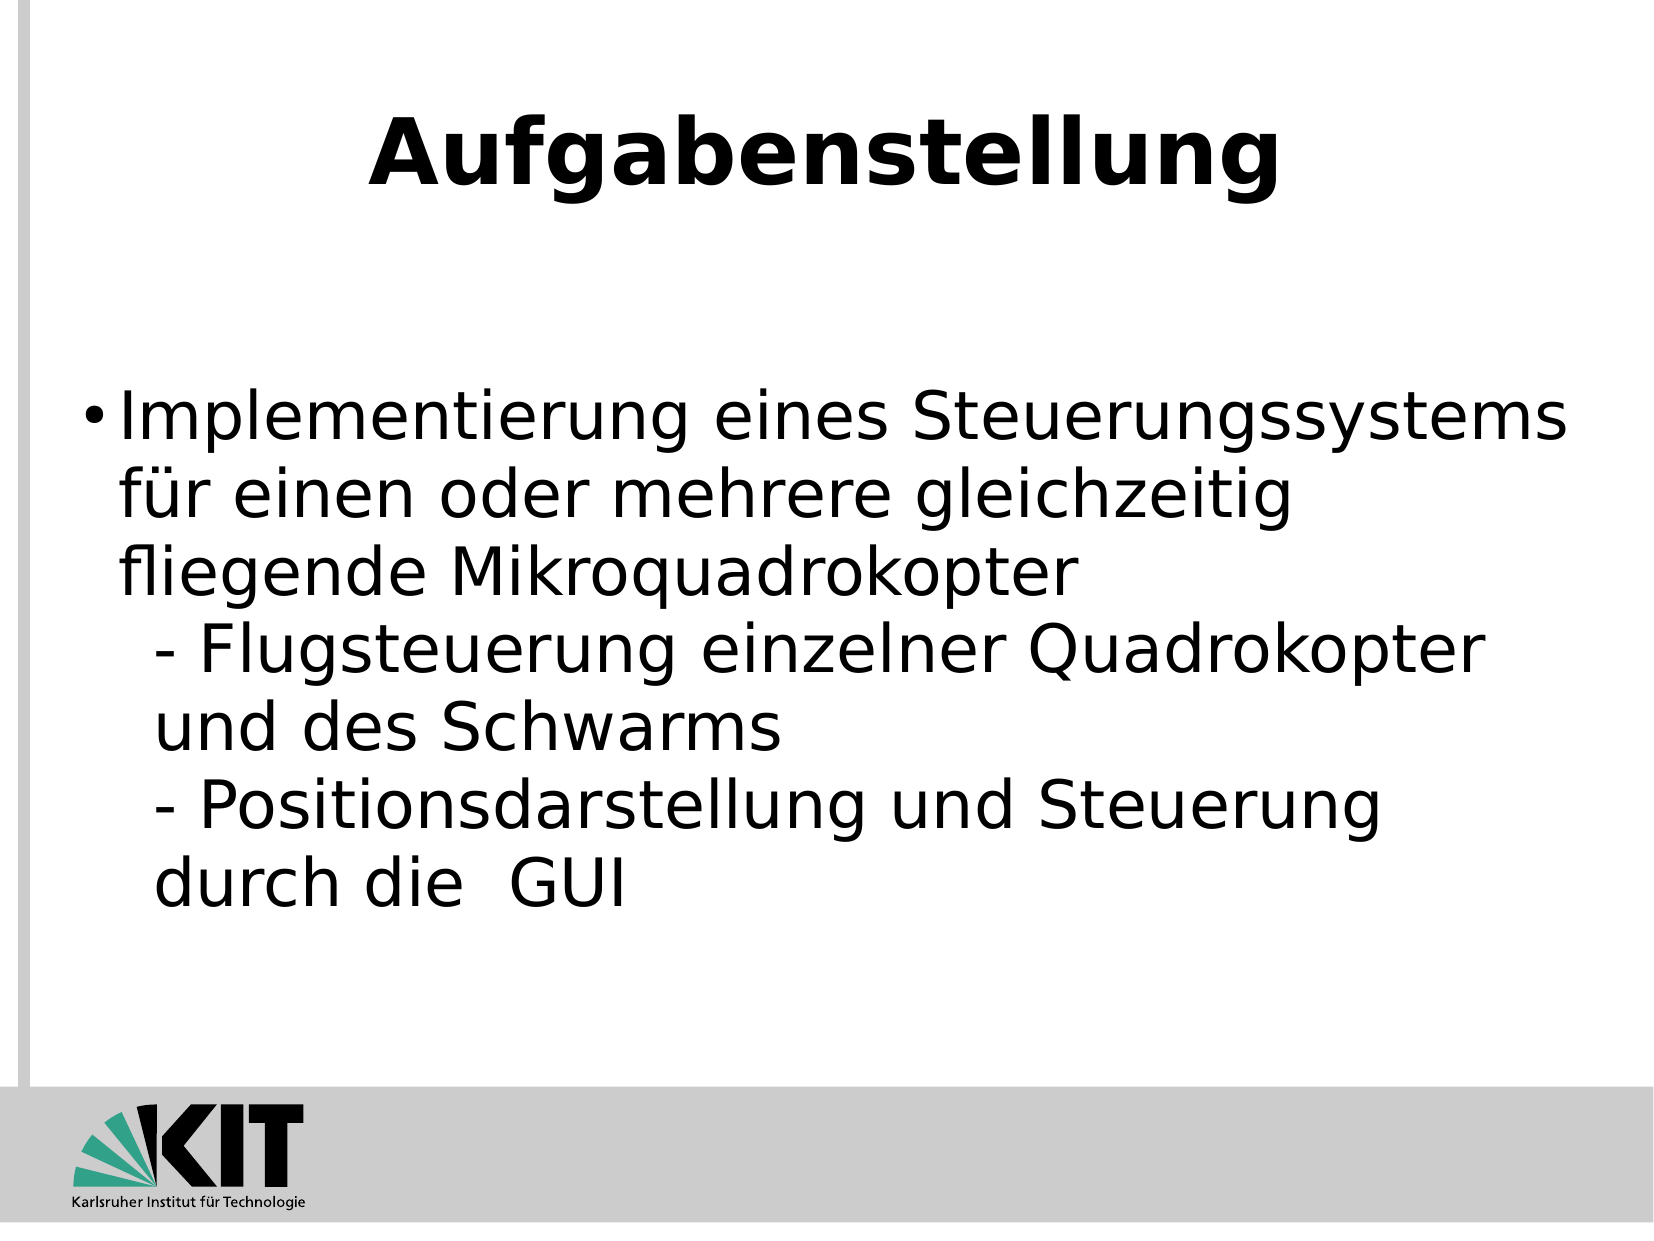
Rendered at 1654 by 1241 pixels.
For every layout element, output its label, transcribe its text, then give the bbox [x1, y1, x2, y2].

text_box [0, 1086, 1654, 1223]
title Aufgabenstellung [82, 49, 1571, 257]
picture [70, 1098, 308, 1217]
subtitle Implementierung eines Steuerungssystems für einen oder mehrere gleichzeitig fliegende Mikroquadrokopter - Flugsteuerung einzelner Quadrokopter und des Schwarms - Positionsdarstellung und Steuerung durch die GUI [82, 290, 1571, 1010]
